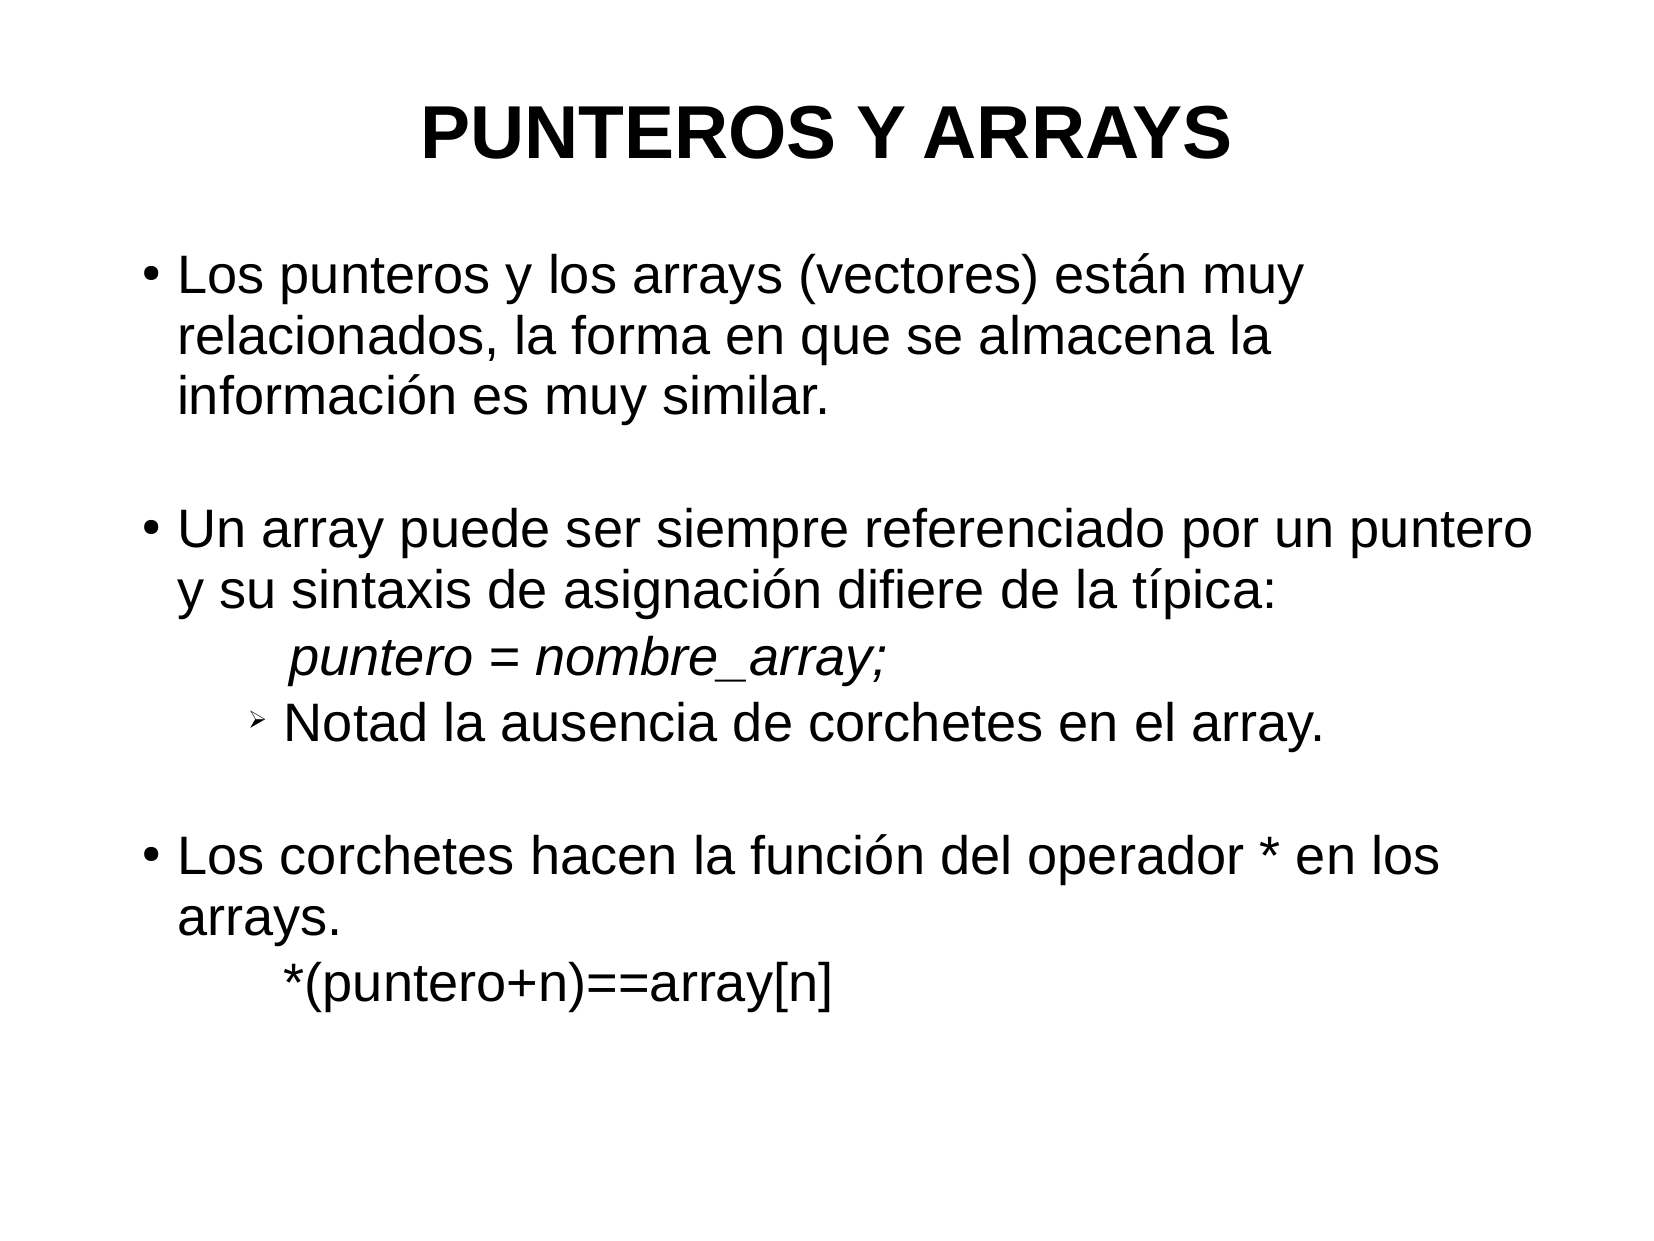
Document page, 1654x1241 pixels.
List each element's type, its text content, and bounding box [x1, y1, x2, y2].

text_box Los punteros y los arrays (vectores) están muy relacionados, la forma en que se almacena la información es muy similar. Un array puede ser siempre referenciado por un puntero y su sintaxis de asignación difiere de la típica: puntero = nombre_array; Notad la ausencia de corchetes en el array. Los corchetes hacen la función del operador * en los arrays. *(puntero+n)==array[n] [141, 244, 1560, 1153]
title PUNTEROS Y ARRAYS [82, 29, 1571, 237]
